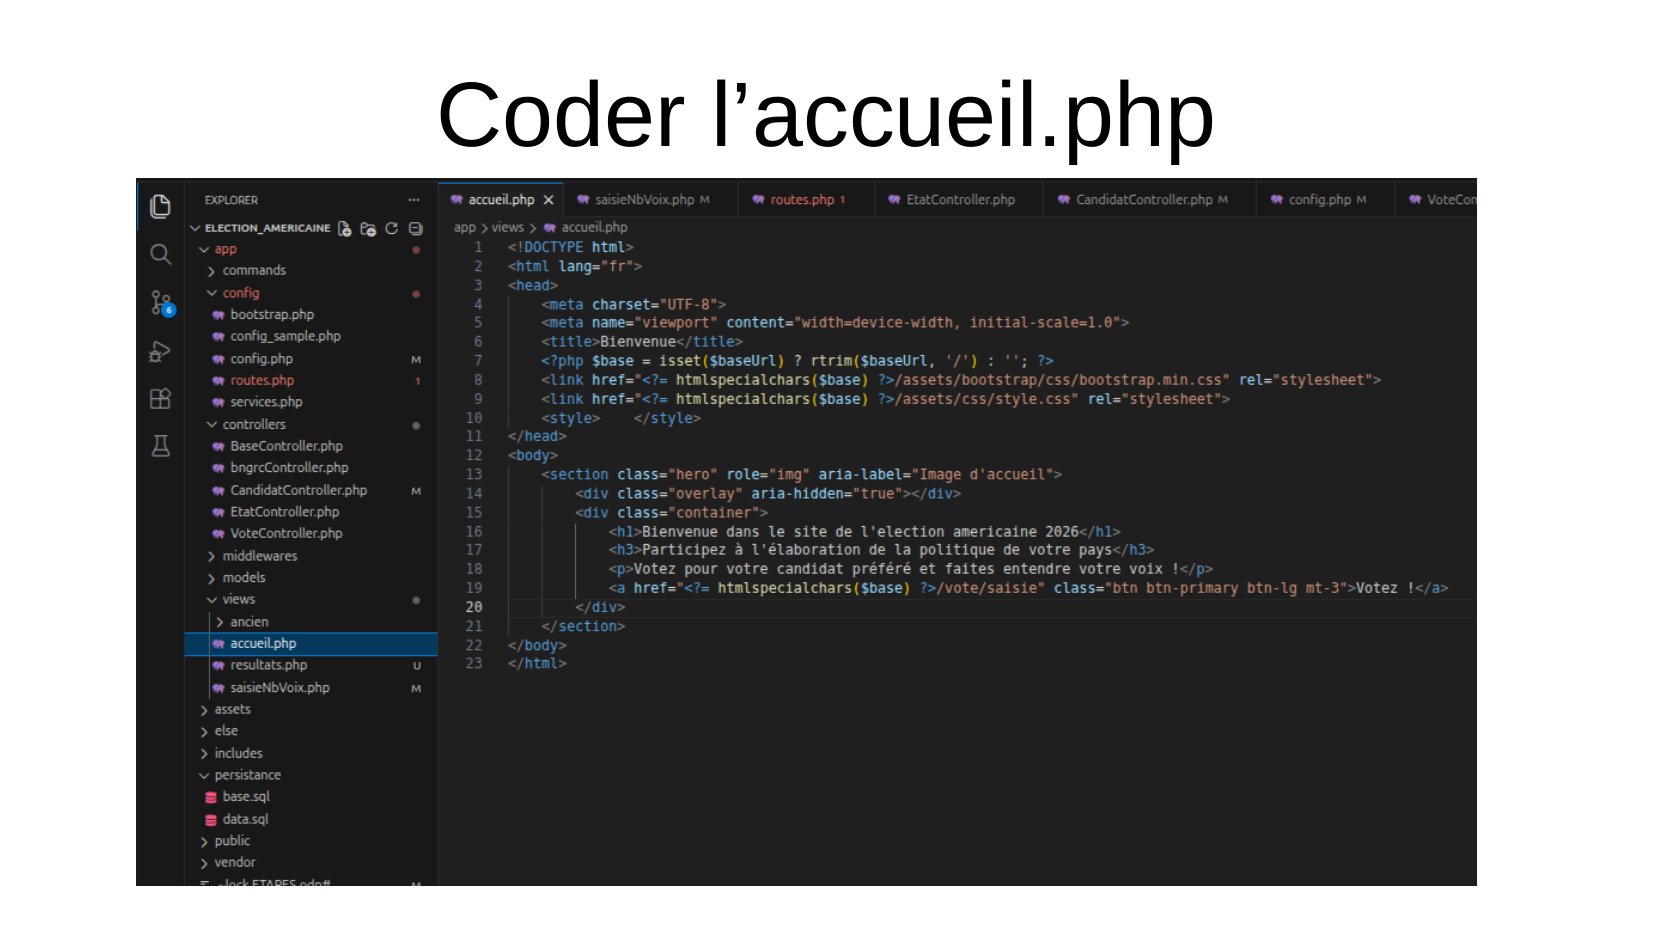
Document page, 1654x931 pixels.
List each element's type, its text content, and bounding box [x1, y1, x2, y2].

picture [136, 178, 1477, 886]
title Coder l’accueil.php [82, 37, 1571, 193]
